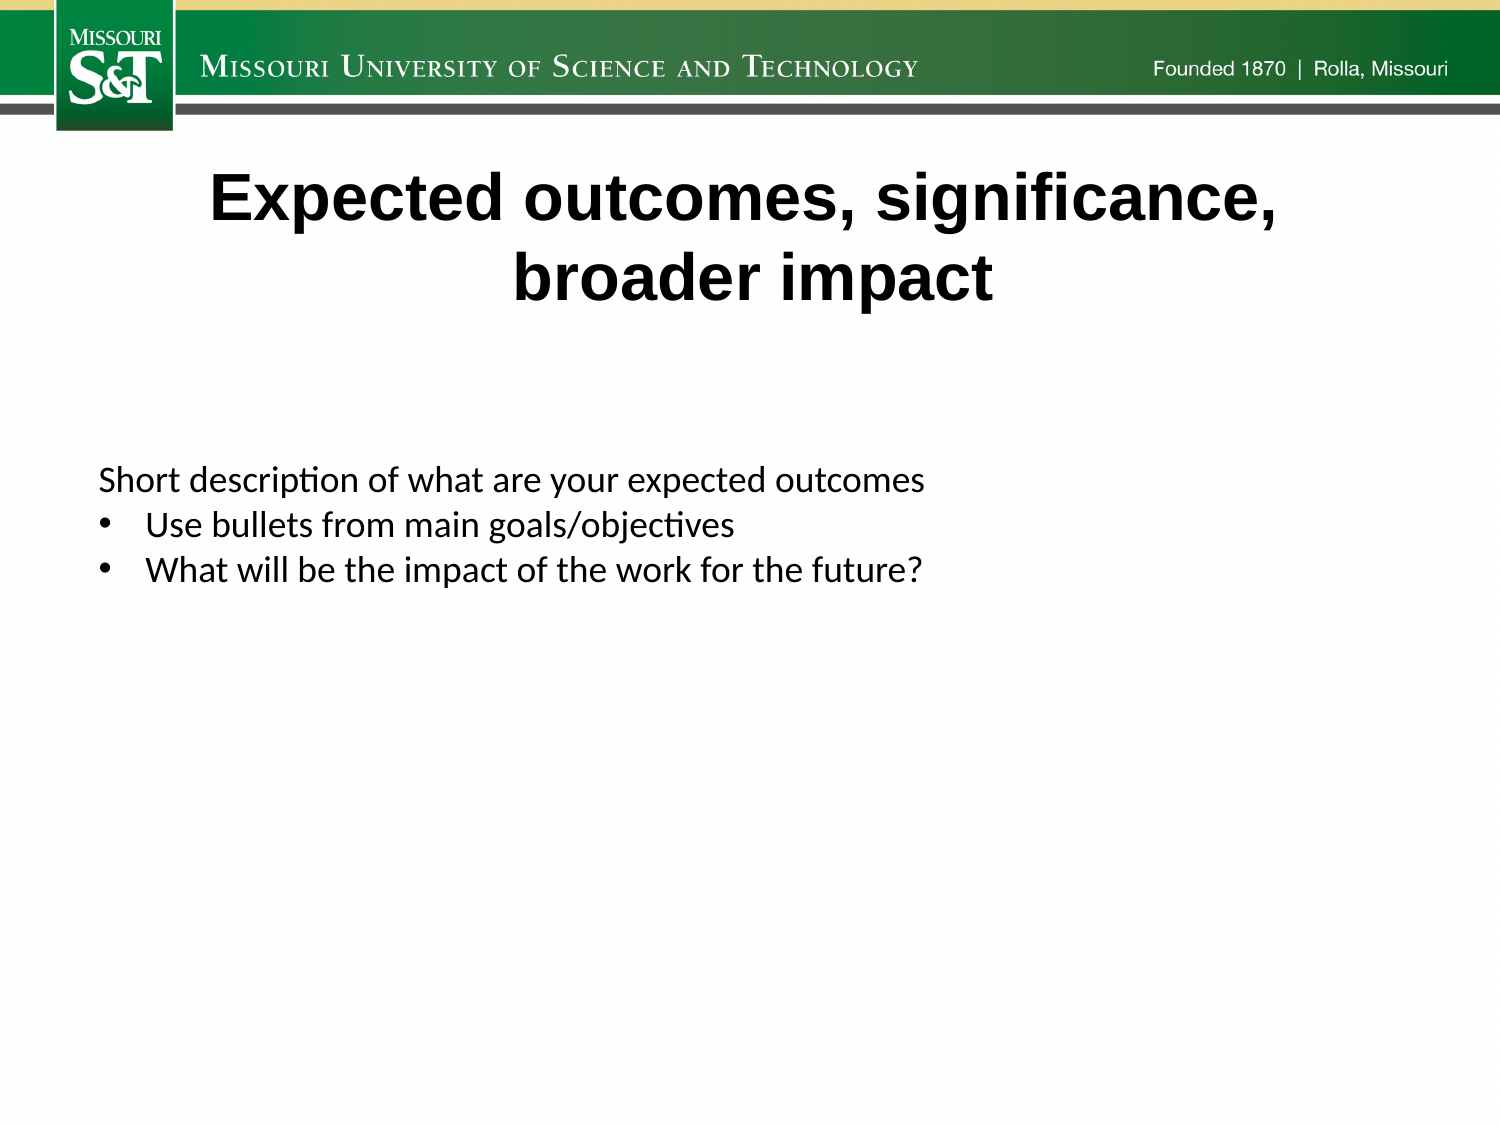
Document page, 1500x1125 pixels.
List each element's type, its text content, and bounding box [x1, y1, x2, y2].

picture [0, 0, 1500, 1125]
text_box Expected outcomes, significance, broader impact [194, 146, 1313, 322]
text_box Short description of what are your expected outcomes Use bullets from main goals/objectives What will be the impact of the work for the future? [83, 447, 950, 598]
